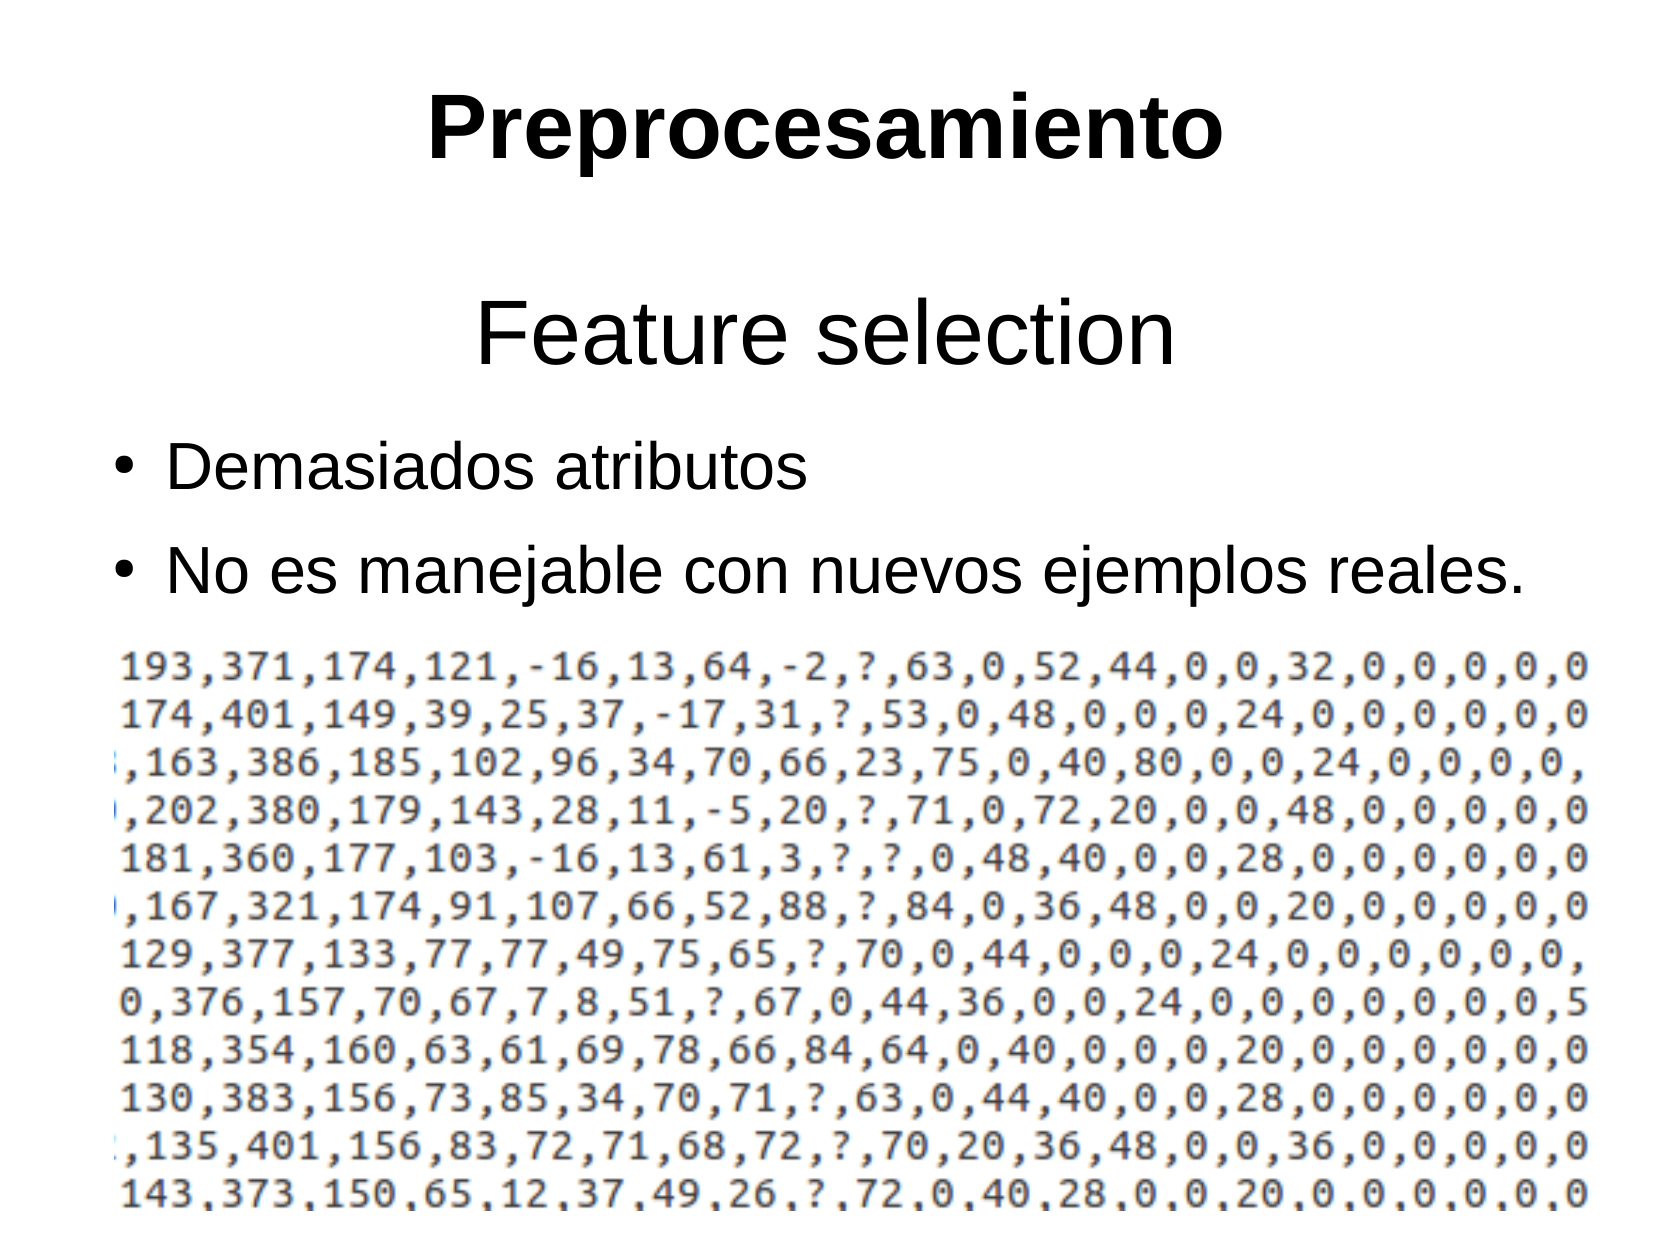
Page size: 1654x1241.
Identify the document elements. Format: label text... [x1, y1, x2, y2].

picture [114, 647, 1591, 1211]
title Preprocesamiento Feature selection [82, 76, 1571, 384]
list Demasiados atributos No es manejable con nuevos ejemplos reales. [94, 428, 1583, 1149]
